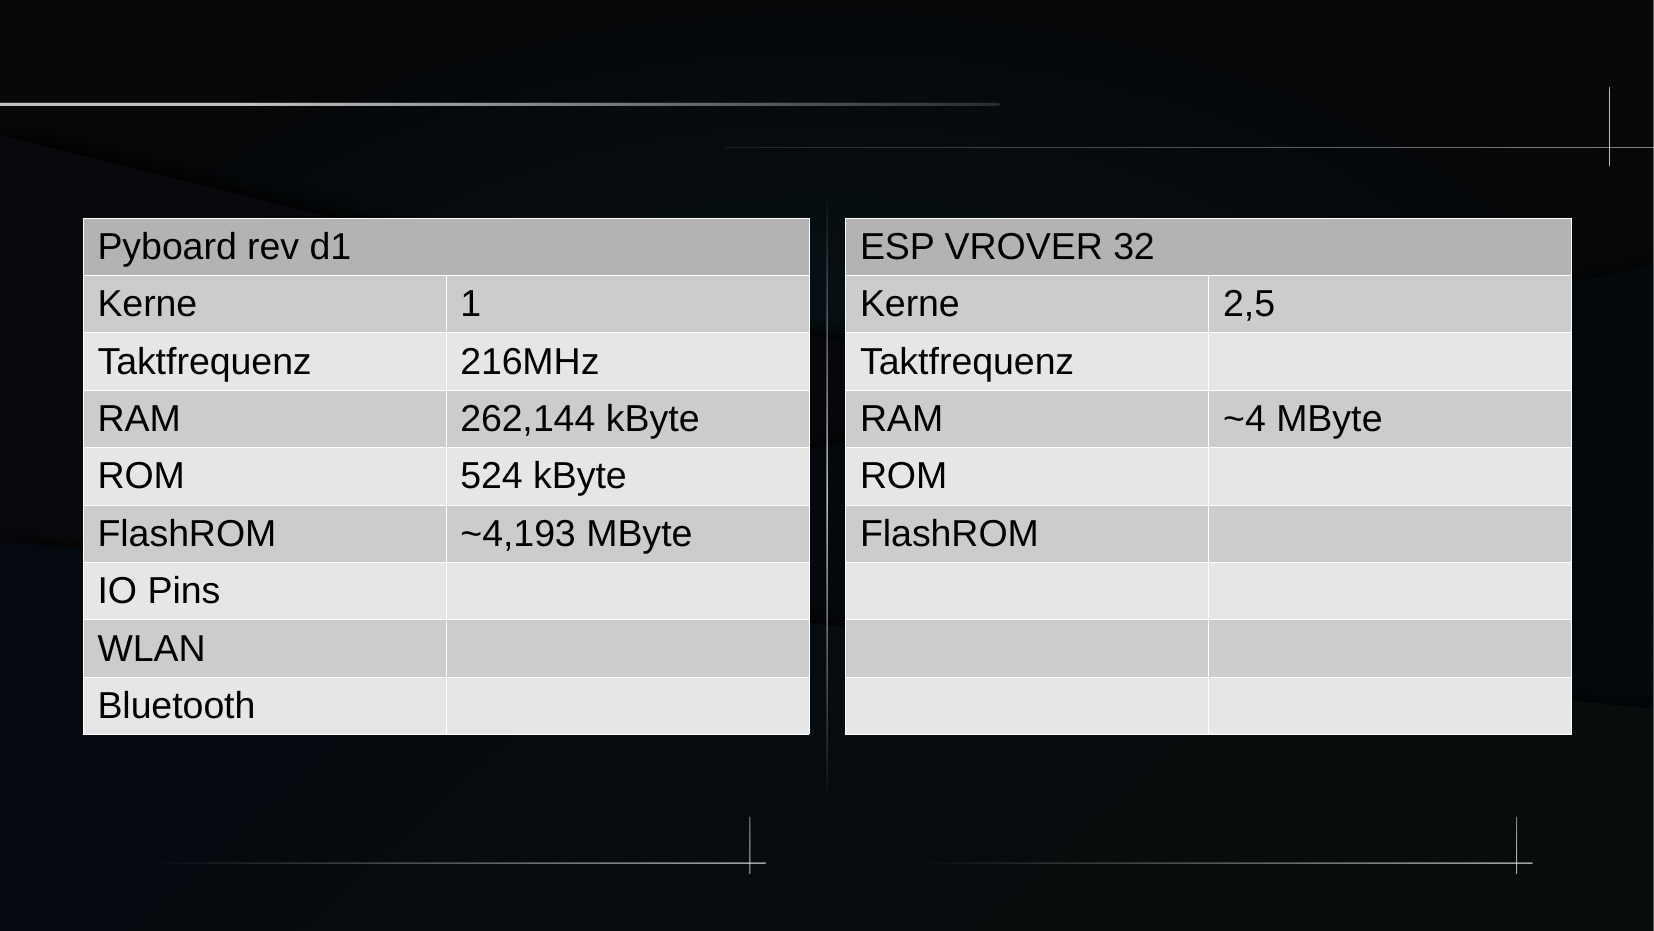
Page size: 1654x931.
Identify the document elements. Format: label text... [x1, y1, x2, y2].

table_cell FlashROM [84, 506, 446, 562]
table_cell [846, 563, 1208, 619]
table_cell [1209, 506, 1571, 562]
table_cell [1209, 563, 1571, 619]
table_cell RAM [84, 391, 446, 447]
table_cell [447, 563, 809, 619]
table_cell Taktfrequenz [84, 333, 446, 390]
table_cell [1209, 620, 1571, 677]
table_header Pyboard rev d1 [84, 219, 809, 275]
table_cell ROM [846, 448, 1208, 505]
table_cell [846, 678, 1208, 734]
picture [0, 0, 1654, 931]
table_cell [1209, 448, 1571, 505]
table_cell Taktfrequenz [846, 333, 1208, 390]
table_cell 1 [447, 276, 809, 332]
table_cell [447, 620, 809, 677]
table_cell IO Pins [84, 563, 446, 619]
table_cell FlashROM [846, 506, 1208, 562]
table_cell Kerne [846, 276, 1208, 332]
table_cell 524 kByte [447, 448, 809, 505]
table_cell 216MHz [447, 333, 809, 390]
table_cell ~4 MByte [1209, 391, 1571, 447]
table_cell RAM [846, 391, 1208, 447]
table_cell 2,5 [1209, 276, 1571, 332]
table_header ESP VROVER 32 [846, 219, 1571, 275]
table_cell Kerne [84, 276, 446, 332]
table_cell [846, 620, 1208, 677]
table_cell 262,144 kByte [447, 391, 809, 447]
table_cell ~4,193 MByte [447, 506, 809, 562]
table_cell WLAN [84, 620, 446, 677]
table_cell [1209, 333, 1571, 390]
table_cell ROM [84, 448, 446, 505]
table_cell [447, 678, 809, 734]
table_cell Bluetooth [84, 678, 446, 734]
table_cell [1209, 678, 1571, 734]
